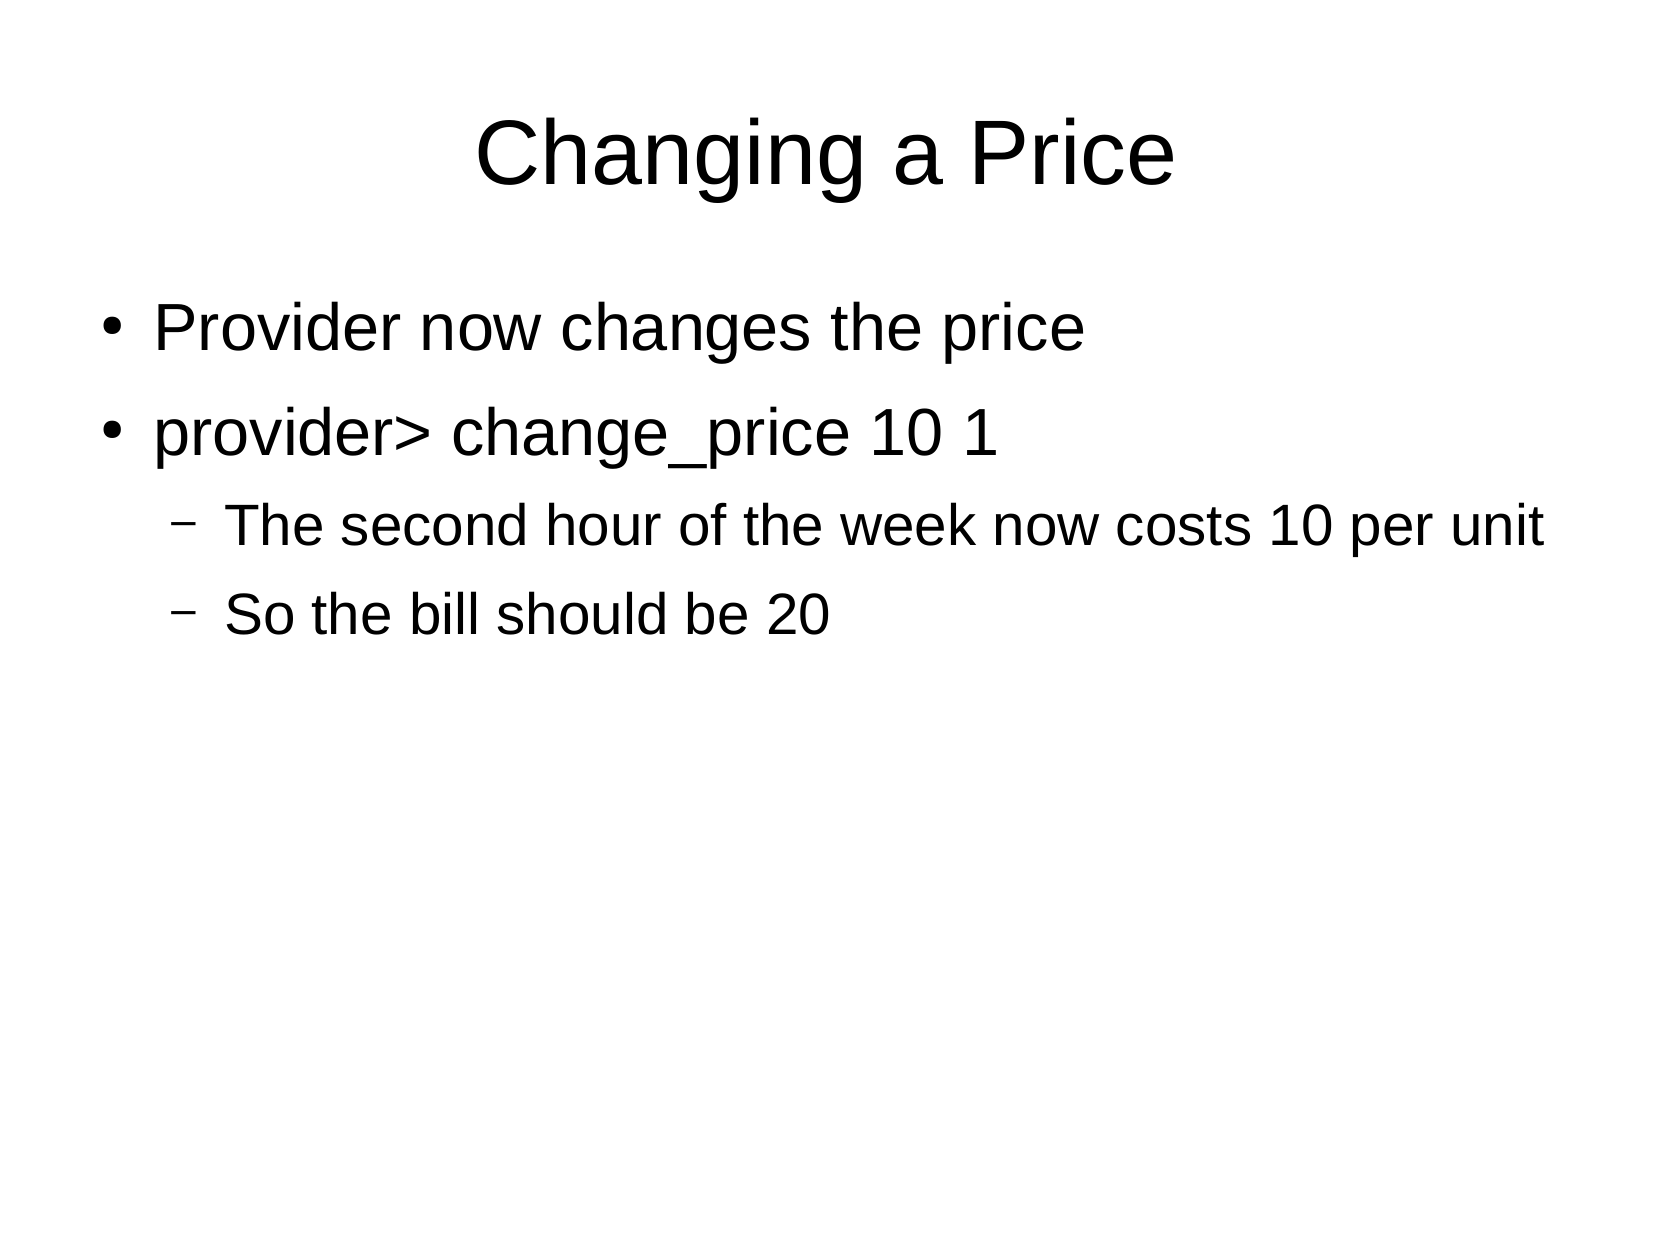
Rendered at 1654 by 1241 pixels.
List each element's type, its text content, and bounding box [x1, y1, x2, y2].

list Provider now changes the price provider> change_price 10 1 The second hour of the week now costs 10 per unit So the bill should be 20 [82, 290, 1571, 1010]
title Changing a Price [82, 49, 1571, 257]
